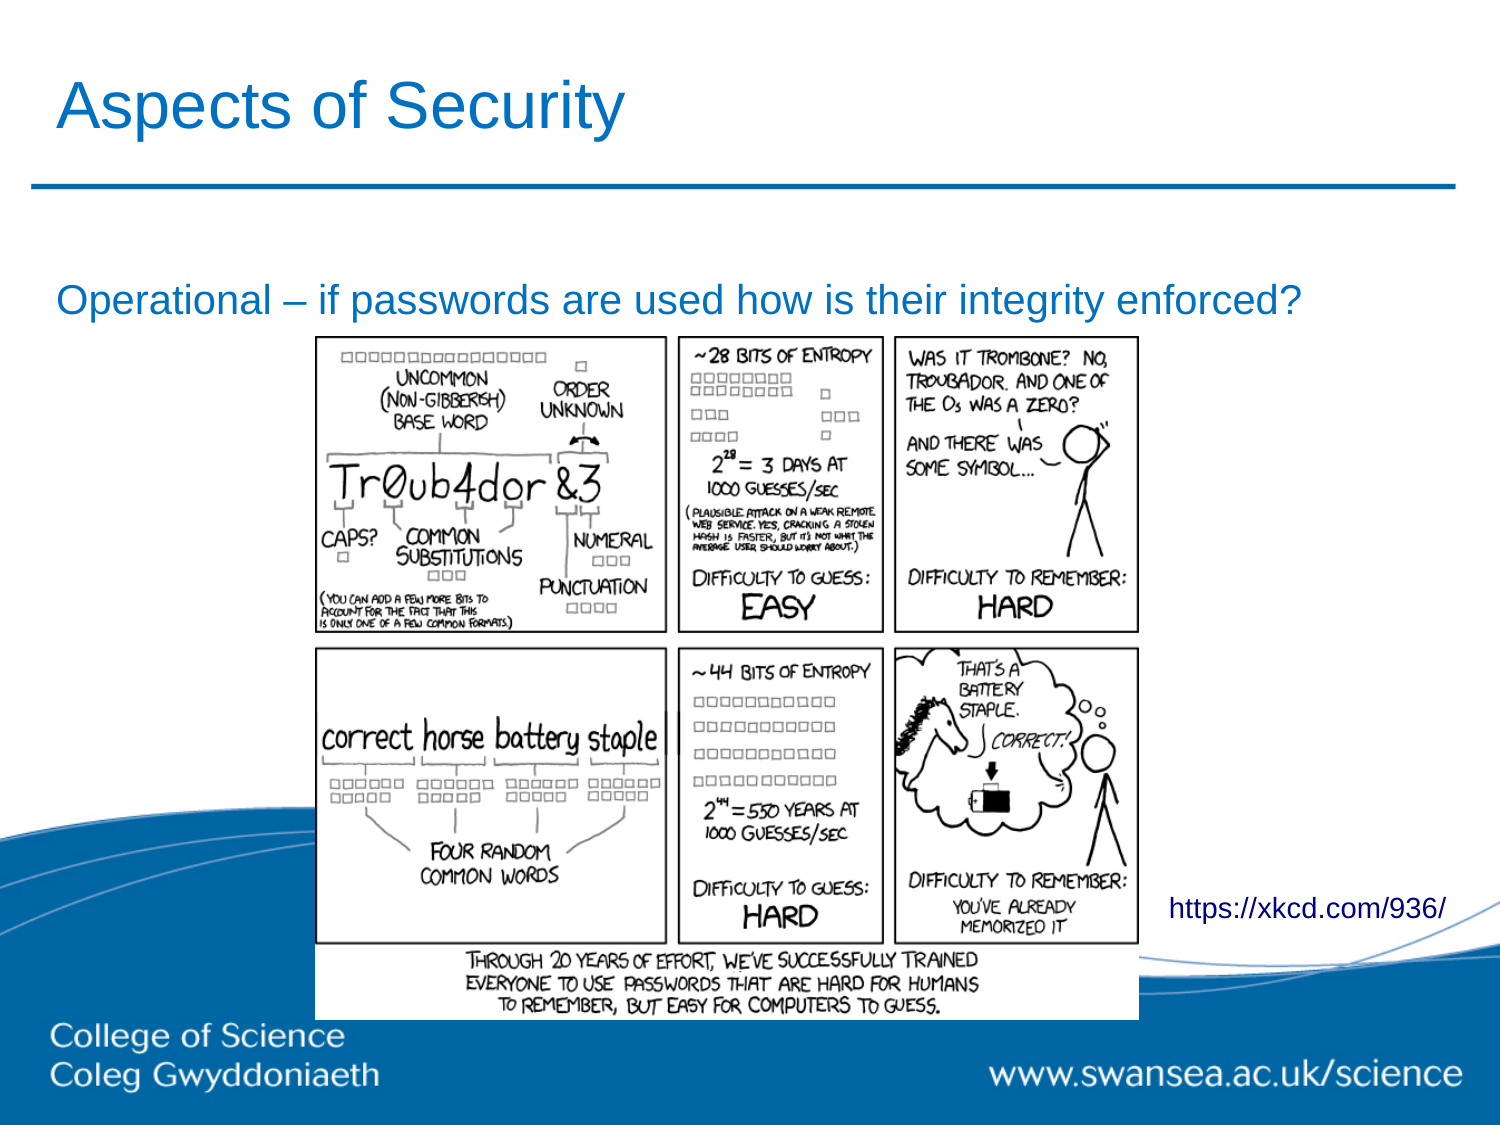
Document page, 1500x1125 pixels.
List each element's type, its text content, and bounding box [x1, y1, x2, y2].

picture [0, 0, 1500, 1125]
text_box Aspects of Security [41, 54, 1164, 150]
text_box https://xkcd.com/936/ [1154, 885, 1471, 933]
text_box Operational – if passwords are used how is their integrity enforced? [41, 265, 1471, 331]
